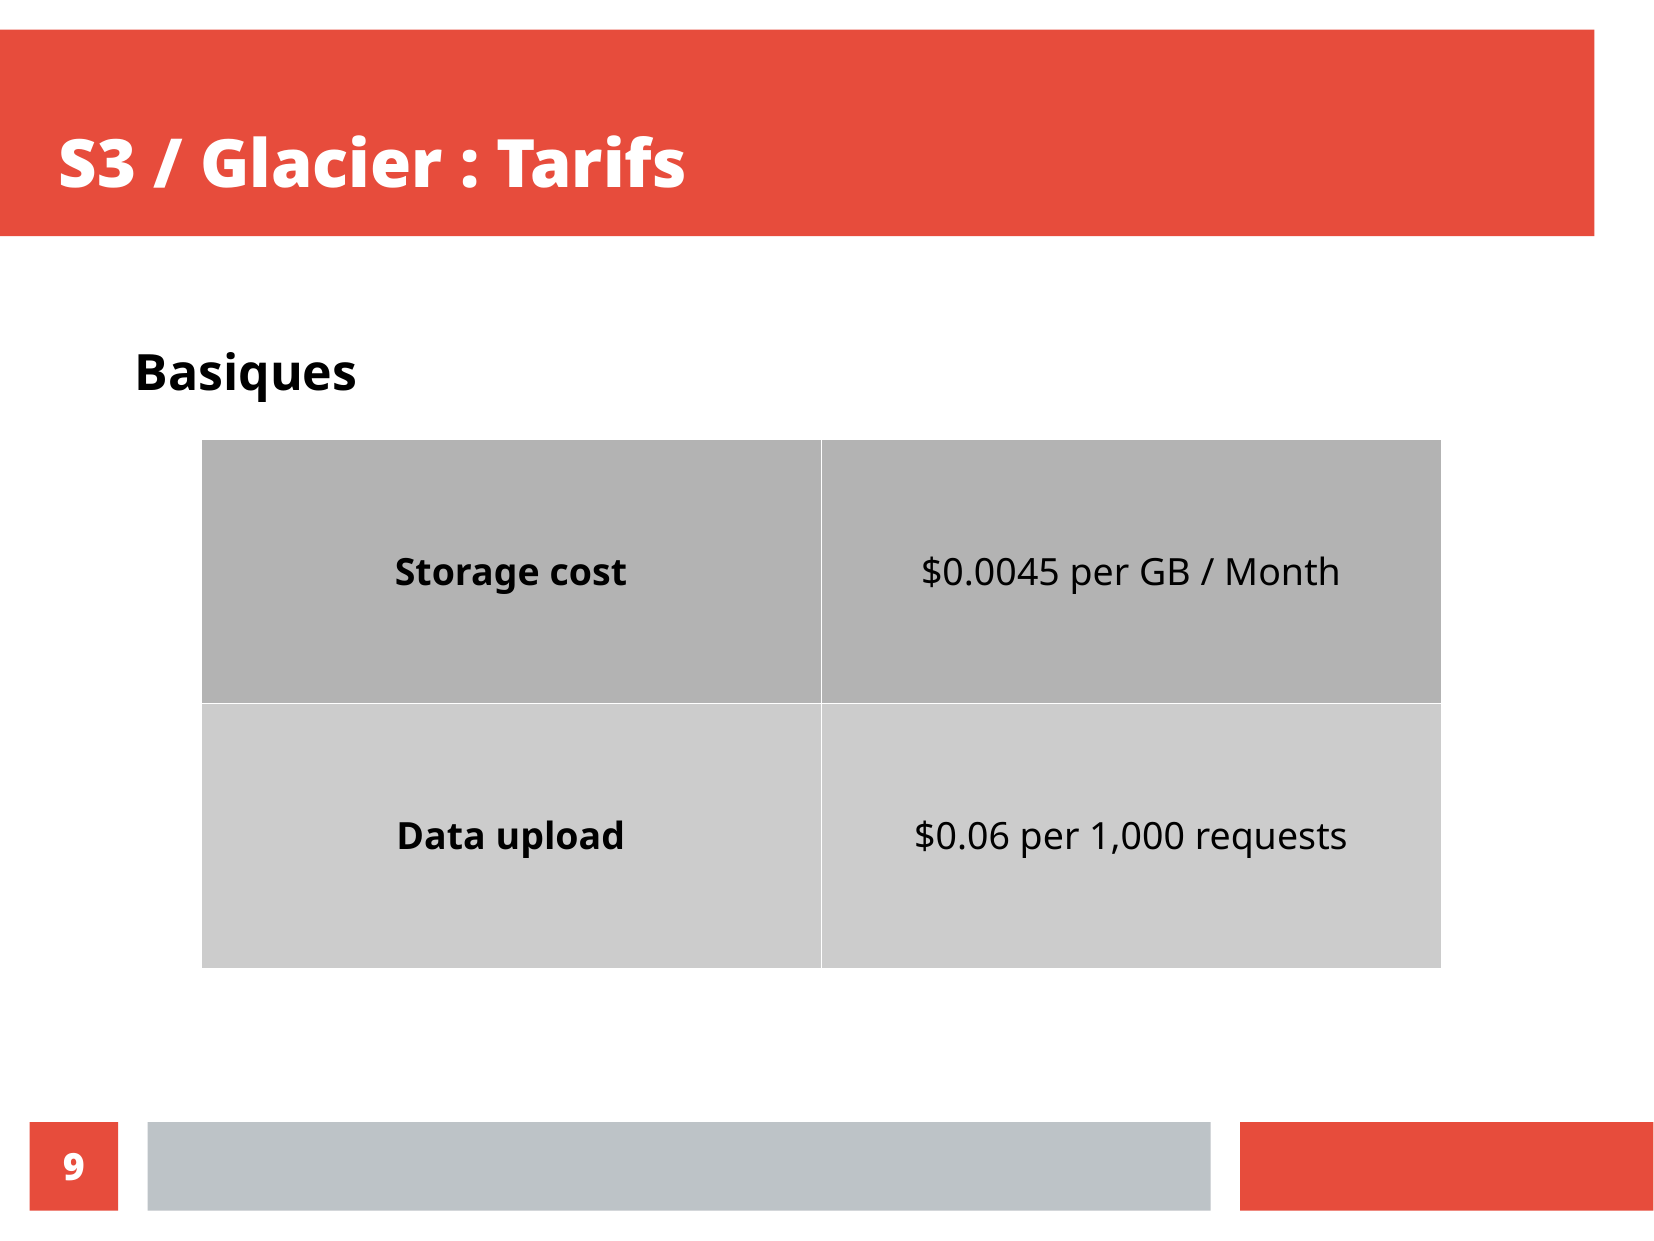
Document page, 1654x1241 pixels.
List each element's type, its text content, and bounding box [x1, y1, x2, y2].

title S3 / Glacier : Tarifs [59, 59, 1595, 207]
table_header $0.0045 per GB / Month [822, 440, 1441, 703]
text_box Basiques [120, 330, 404, 404]
table_header Storage cost [202, 440, 821, 703]
table_cell $0.06 per 1,000 requests [822, 704, 1441, 968]
table_cell Data upload [202, 704, 821, 968]
